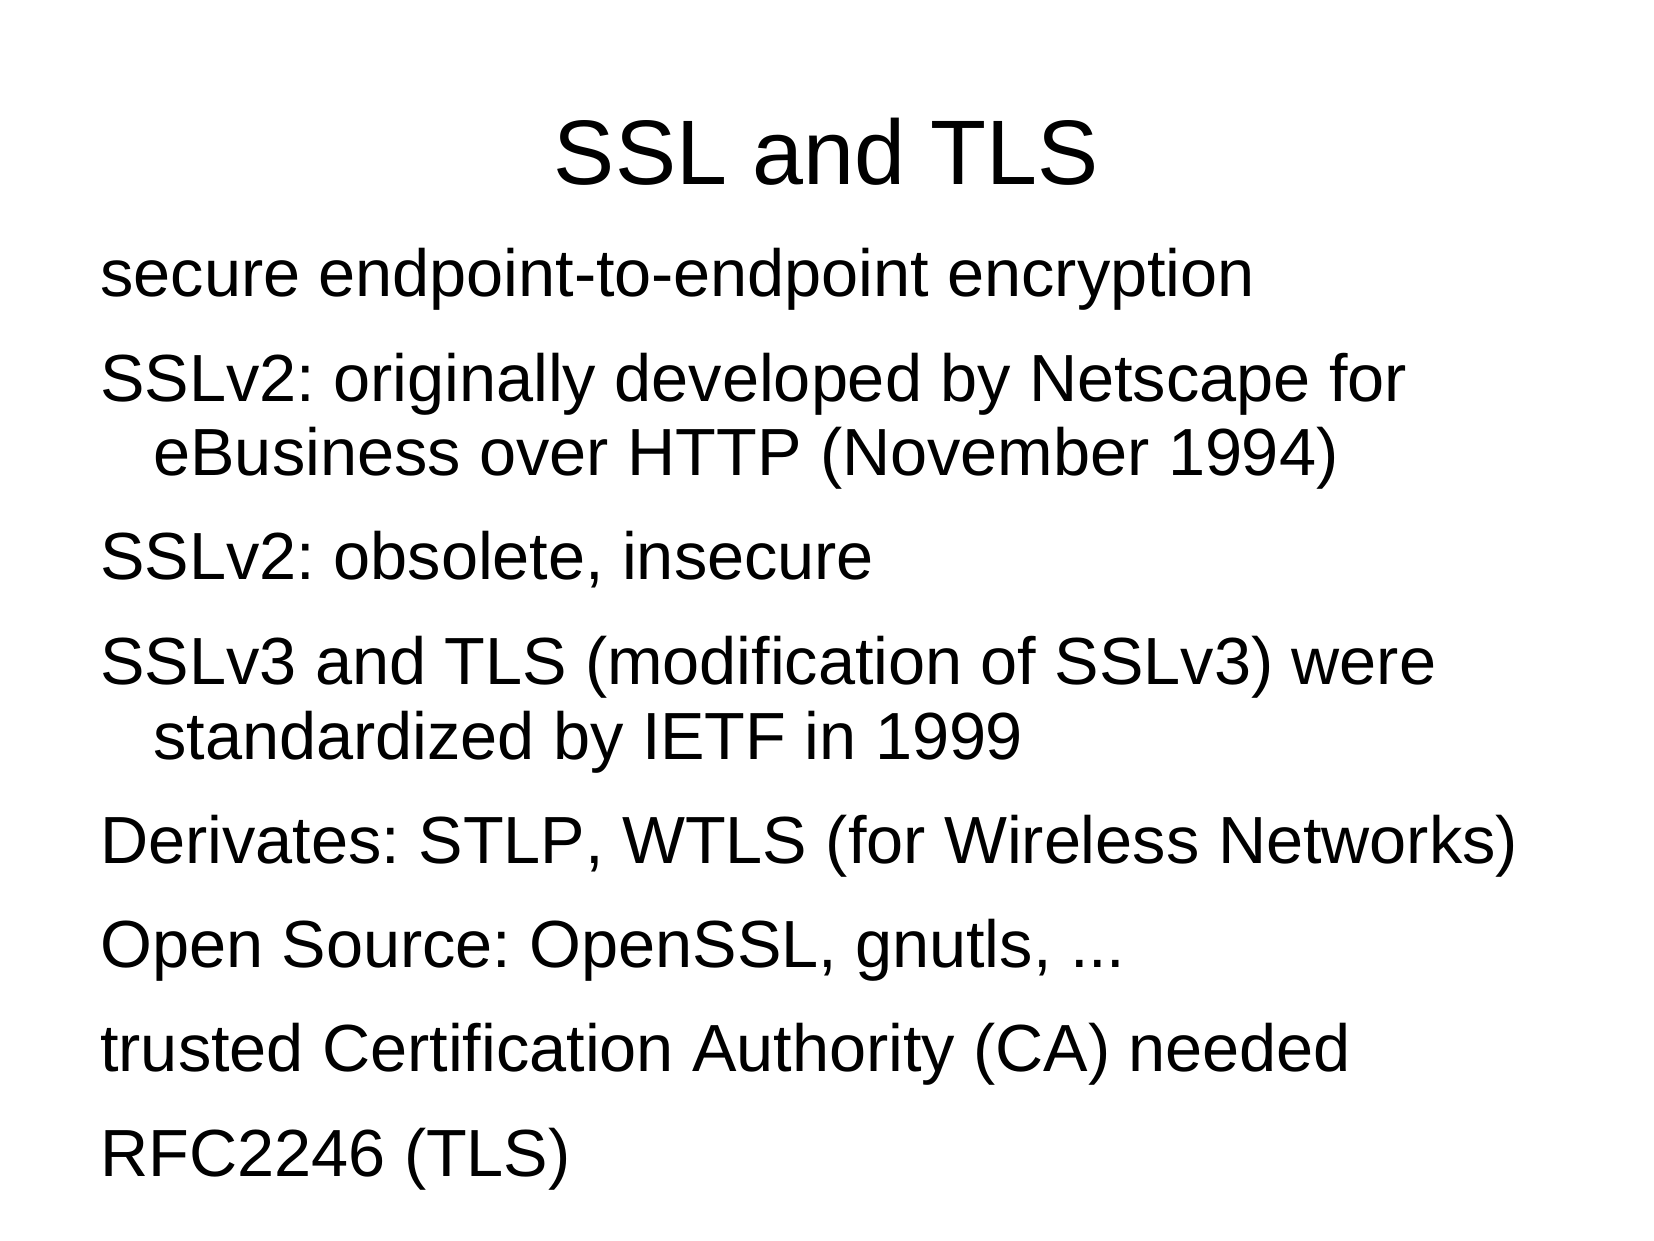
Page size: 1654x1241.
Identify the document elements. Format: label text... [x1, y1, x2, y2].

list secure endpoint-to-endpoint encryption SSLv2: originally developed by Netscape for eBusiness over HTTP (November 1994) SSLv2: obsolete, insecure SSLv3 and TLS (modification of SSLv3) were standardized by IETF in 1999 Derivates: STLP, WTLS (for Wireless Networks) Open Source: OpenSSL, gnutls, ... trusted Certification Authority (CA) needed RFC2246 (TLS) [82, 236, 1595, 1211]
title SSL and TLS [82, 49, 1571, 236]
